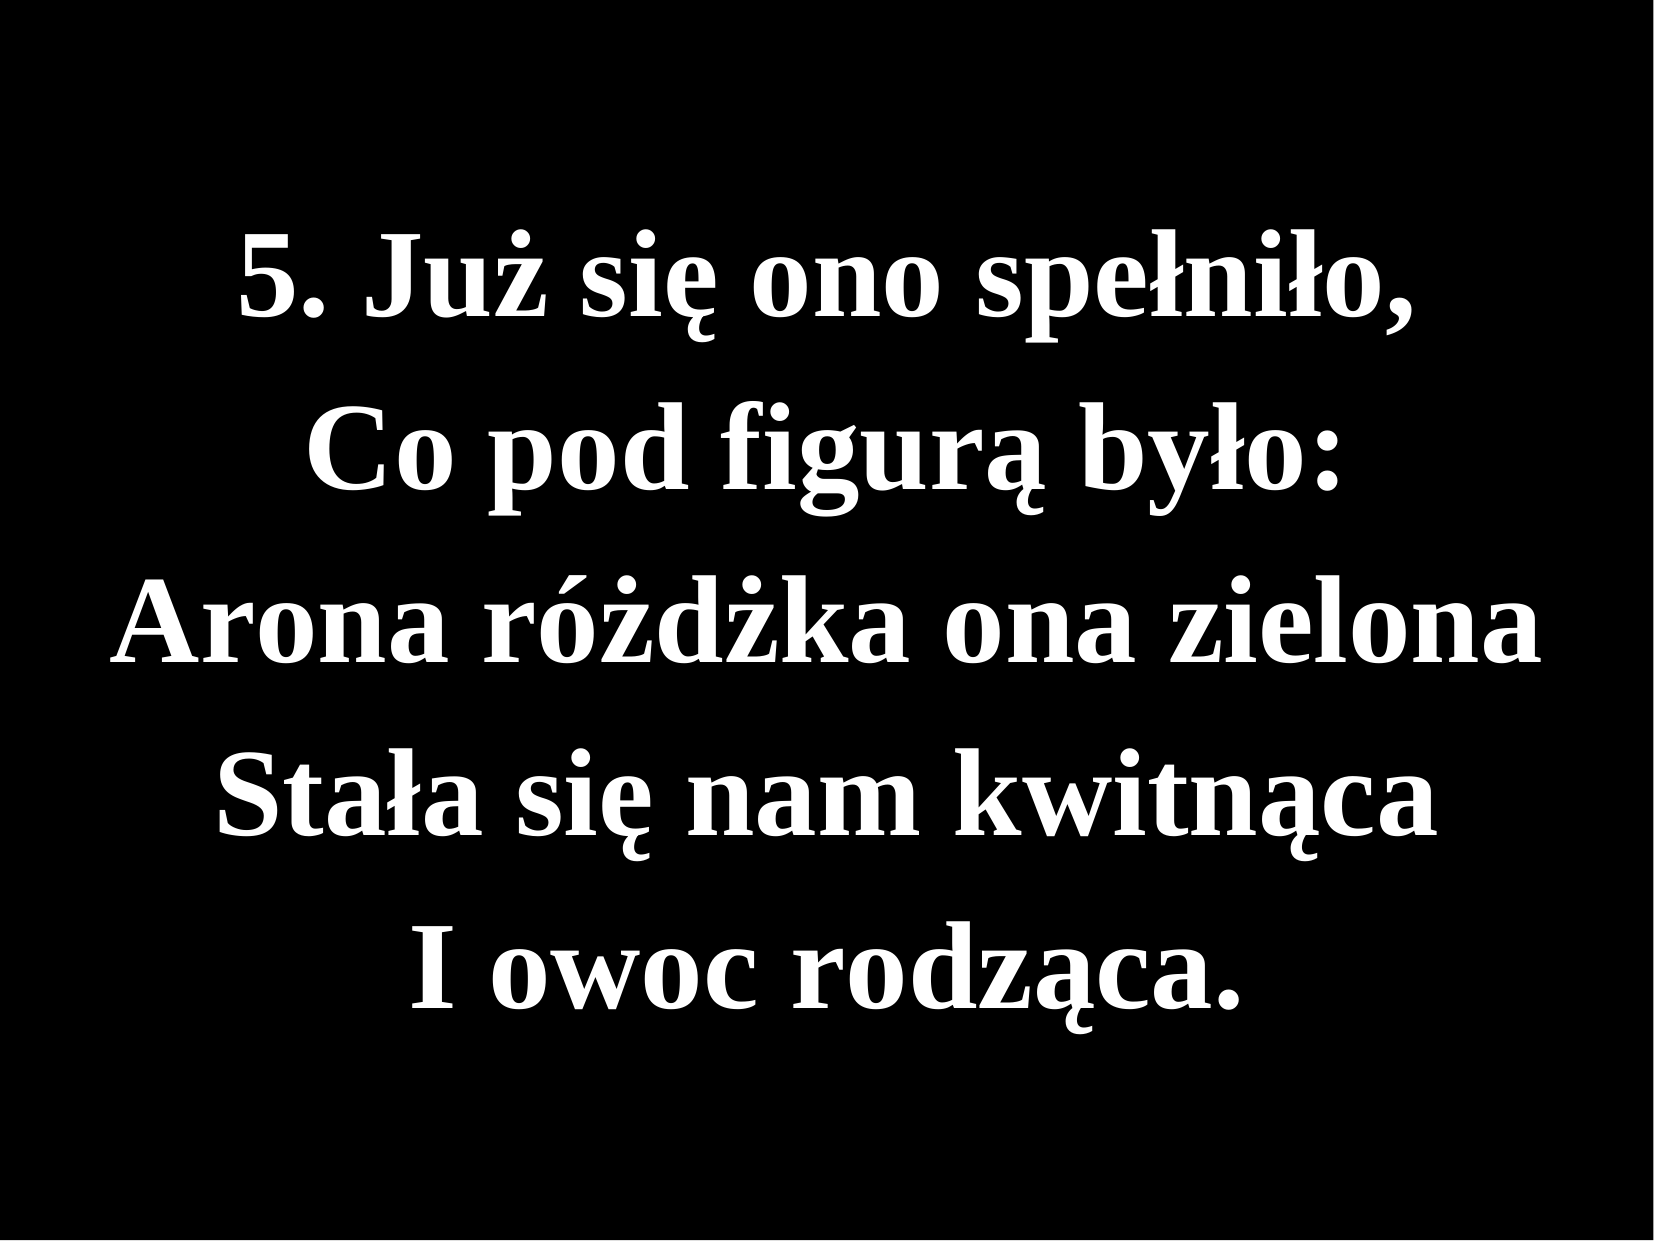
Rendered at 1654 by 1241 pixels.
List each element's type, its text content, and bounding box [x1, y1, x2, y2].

title 5. Już się ono spełniło, ppp Co pod figurą było: ppp Arona różdżka ona zielona ppp Stała się nam kwitnąca ppp I owoc rodząca. [0, 0, 1654, 1241]
